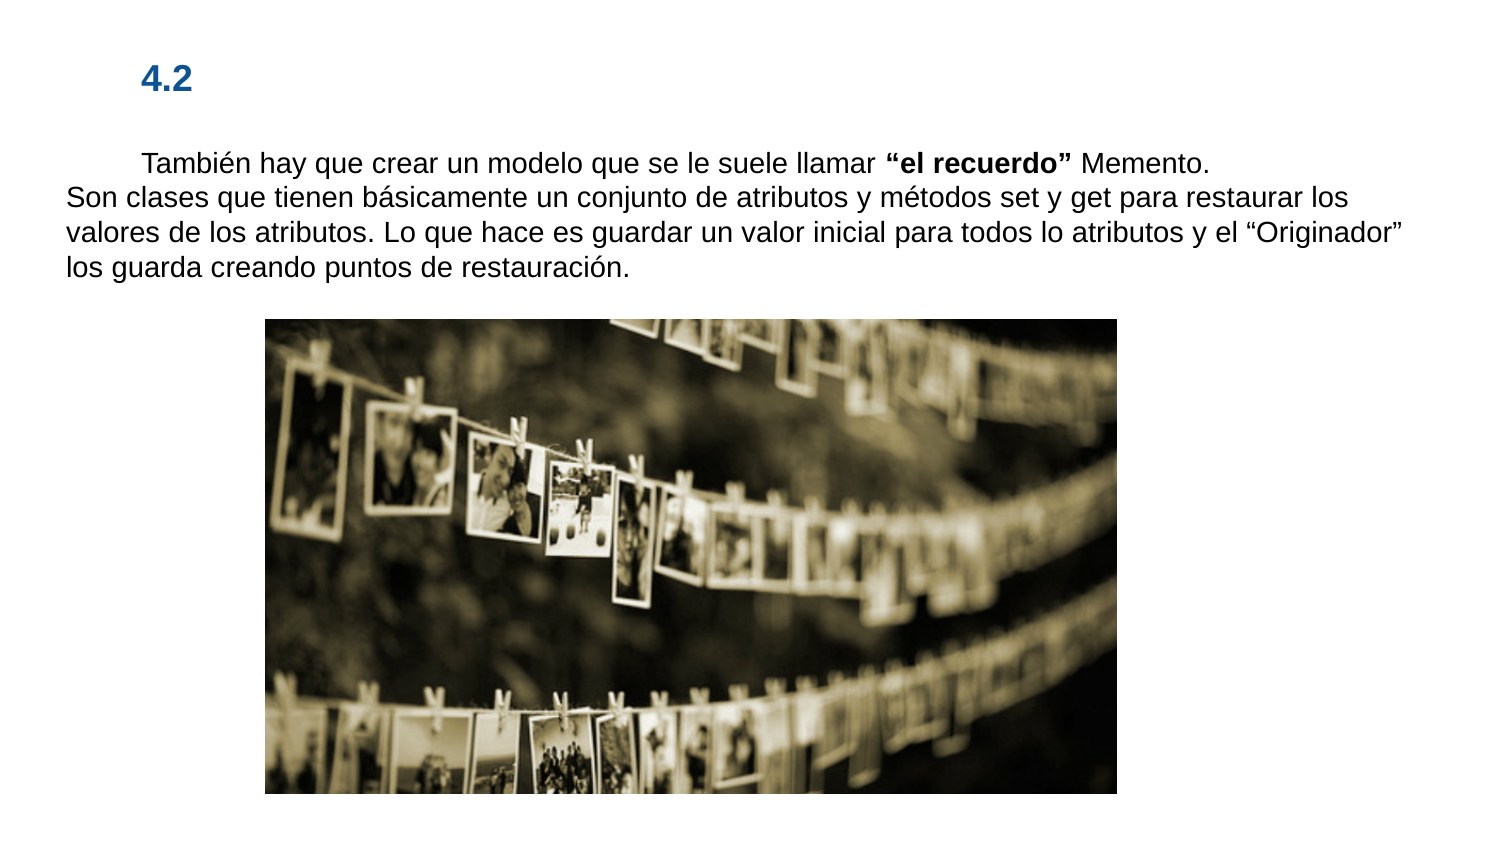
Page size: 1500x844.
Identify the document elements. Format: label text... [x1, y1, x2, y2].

picture [265, 319, 1117, 794]
list 4.2 También hay que crear un modelo que se le suele llamar “el recuerdo” Memento. Son clases que tienen básicamente un conjunto de atributos y métodos set y get para restaurar los valores de los atributos. Lo que hace es guardar un valor inicial para todos lo atributos y el “Originador” los guarda creando puntos de restauración. [51, 38, 1449, 320]
